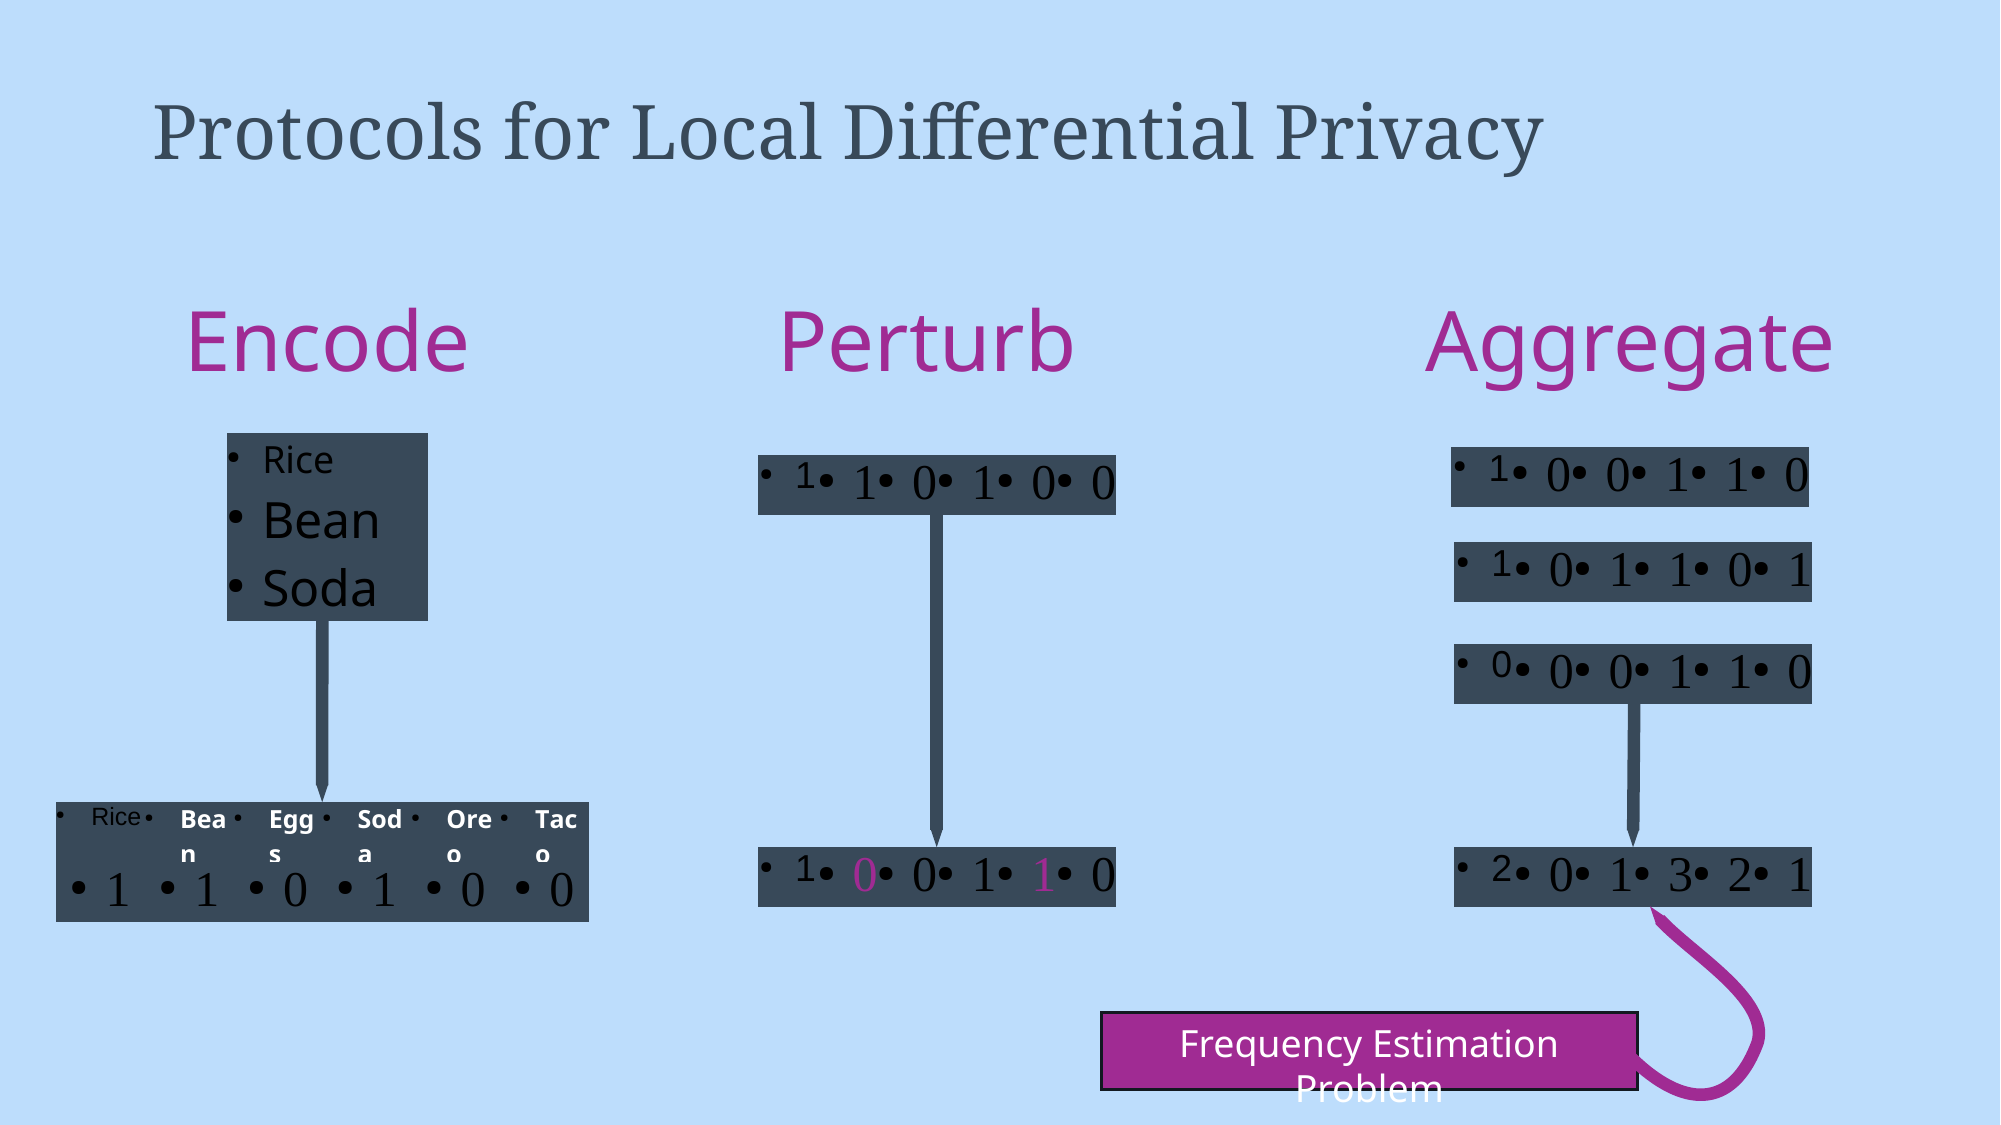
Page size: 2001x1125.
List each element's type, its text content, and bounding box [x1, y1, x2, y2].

table_header 0 [1514, 847, 1573, 907]
table_header 1 [1752, 542, 1812, 602]
text_box Encode [158, 281, 497, 398]
table_header 0 [1056, 455, 1116, 515]
table_header 0 [877, 455, 937, 515]
table_header 0 [818, 847, 877, 907]
table_header 0 [1514, 644, 1573, 704]
table_cell 1 [56, 862, 145, 922]
table_header 1 [1690, 447, 1749, 507]
table_header Eggs [233, 802, 322, 862]
table_header 1 [758, 455, 818, 515]
title Protocols for Local Differential Privacy [137, 59, 1863, 211]
table_header Rice [227, 433, 428, 485]
table_header Soda [322, 802, 411, 862]
table_header 1 [1633, 542, 1693, 602]
table_header 1 [818, 455, 877, 515]
table_header 1 [758, 847, 818, 907]
table_header 0 [1511, 447, 1571, 507]
table_header Oreo [411, 802, 500, 862]
table_header 1 [996, 847, 1056, 907]
table_header 0 [877, 847, 937, 907]
table_cell Soda [227, 553, 428, 621]
table_header 3 [1633, 847, 1693, 907]
table_header 2 [1693, 847, 1752, 907]
table_header 1 [1693, 644, 1752, 704]
table_cell 0 [233, 862, 322, 922]
table_header 1 [1633, 644, 1693, 704]
table_cell Bean [227, 485, 428, 553]
text_box Aggregate [1397, 281, 1863, 398]
table_header 0 [1573, 644, 1633, 704]
text_box Frequency Estimation Problem [1102, 1012, 1637, 1089]
table_header 0 [1749, 447, 1809, 507]
table_header 1 [1454, 542, 1514, 602]
table_header 2 [1454, 847, 1514, 907]
text_box Perturb [757, 281, 1097, 398]
table_header 0 [1514, 542, 1573, 602]
table_header 0 [1571, 447, 1630, 507]
table_header 1 [1573, 847, 1633, 907]
table_cell 0 [411, 862, 500, 922]
table_cell 0 [500, 862, 589, 922]
table_header 0 [1693, 542, 1752, 602]
table_header Rice [56, 802, 145, 862]
table_header 0 [996, 455, 1056, 515]
table_header 0 [1454, 644, 1514, 704]
table_header 0 [1752, 644, 1812, 704]
table_header 1 [1451, 447, 1511, 507]
table_cell 1 [322, 862, 411, 922]
table_header 0 [1056, 847, 1116, 907]
table_header Bean [145, 802, 233, 862]
table_cell 1 [145, 862, 233, 922]
table_header 1 [1752, 847, 1812, 907]
table_header 1 [1573, 542, 1633, 602]
table_header 1 [937, 455, 996, 515]
table_header 1 [1630, 447, 1690, 507]
table_header 1 [937, 847, 996, 907]
table_header Taco [500, 802, 589, 862]
